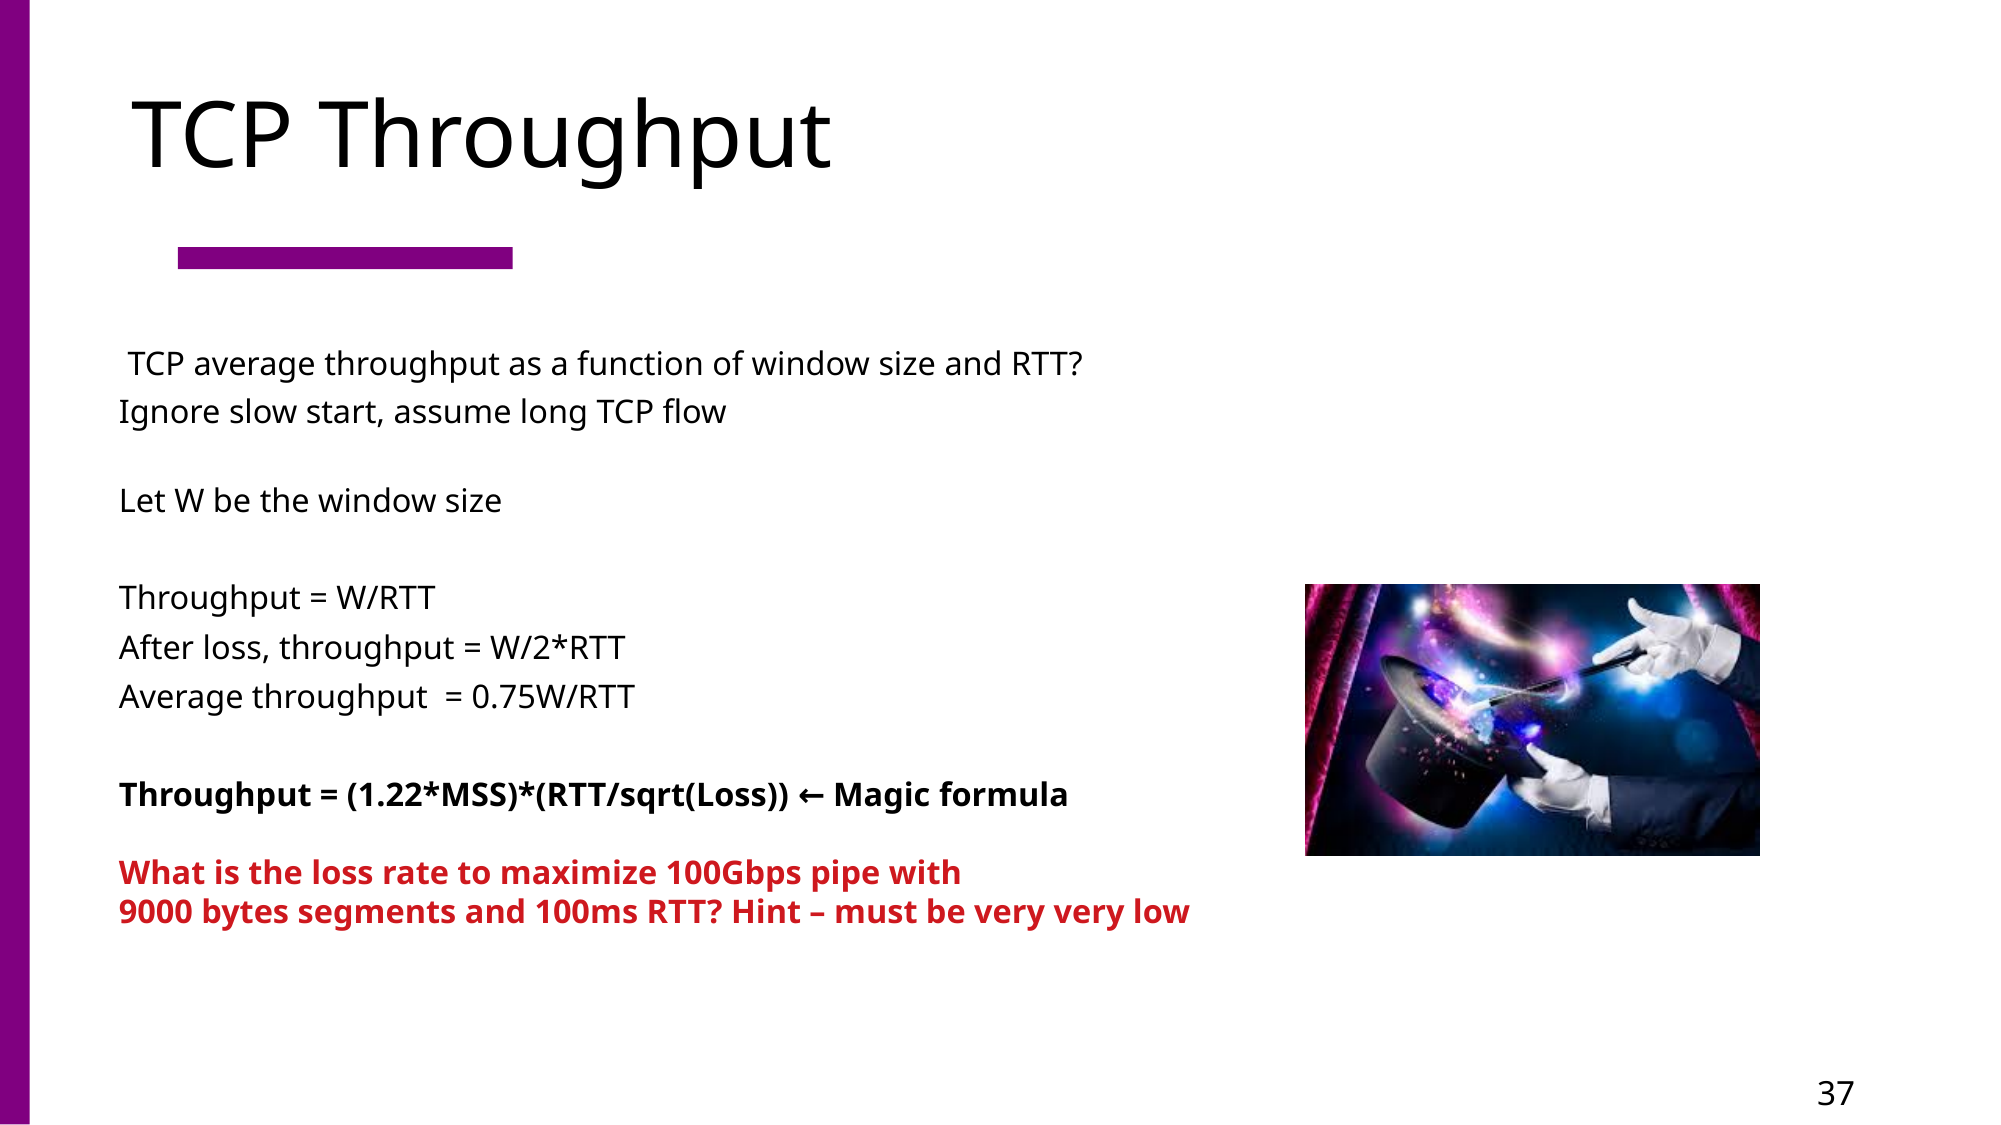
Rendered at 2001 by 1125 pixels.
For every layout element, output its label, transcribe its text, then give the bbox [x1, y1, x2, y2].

list TCP average throughput as a function of window size and RTT? Ignore slow start, assume long TCP flow Let W be the window size Throughput = W/RTT After loss, throughput = W/2*RTT Average throughput = 0.75W/RTT Throughput = (1.22*MSS)*(RTT/sqrt(Loss)) ← Magic formula What is the loss rate to maximize 100Gbps pipe with 9000 bytes segments and 100ms RTT? Hint – must be very very low [103, 334, 1981, 946]
title TCP Throughput [116, 37, 1817, 225]
picture [1305, 584, 1760, 856]
